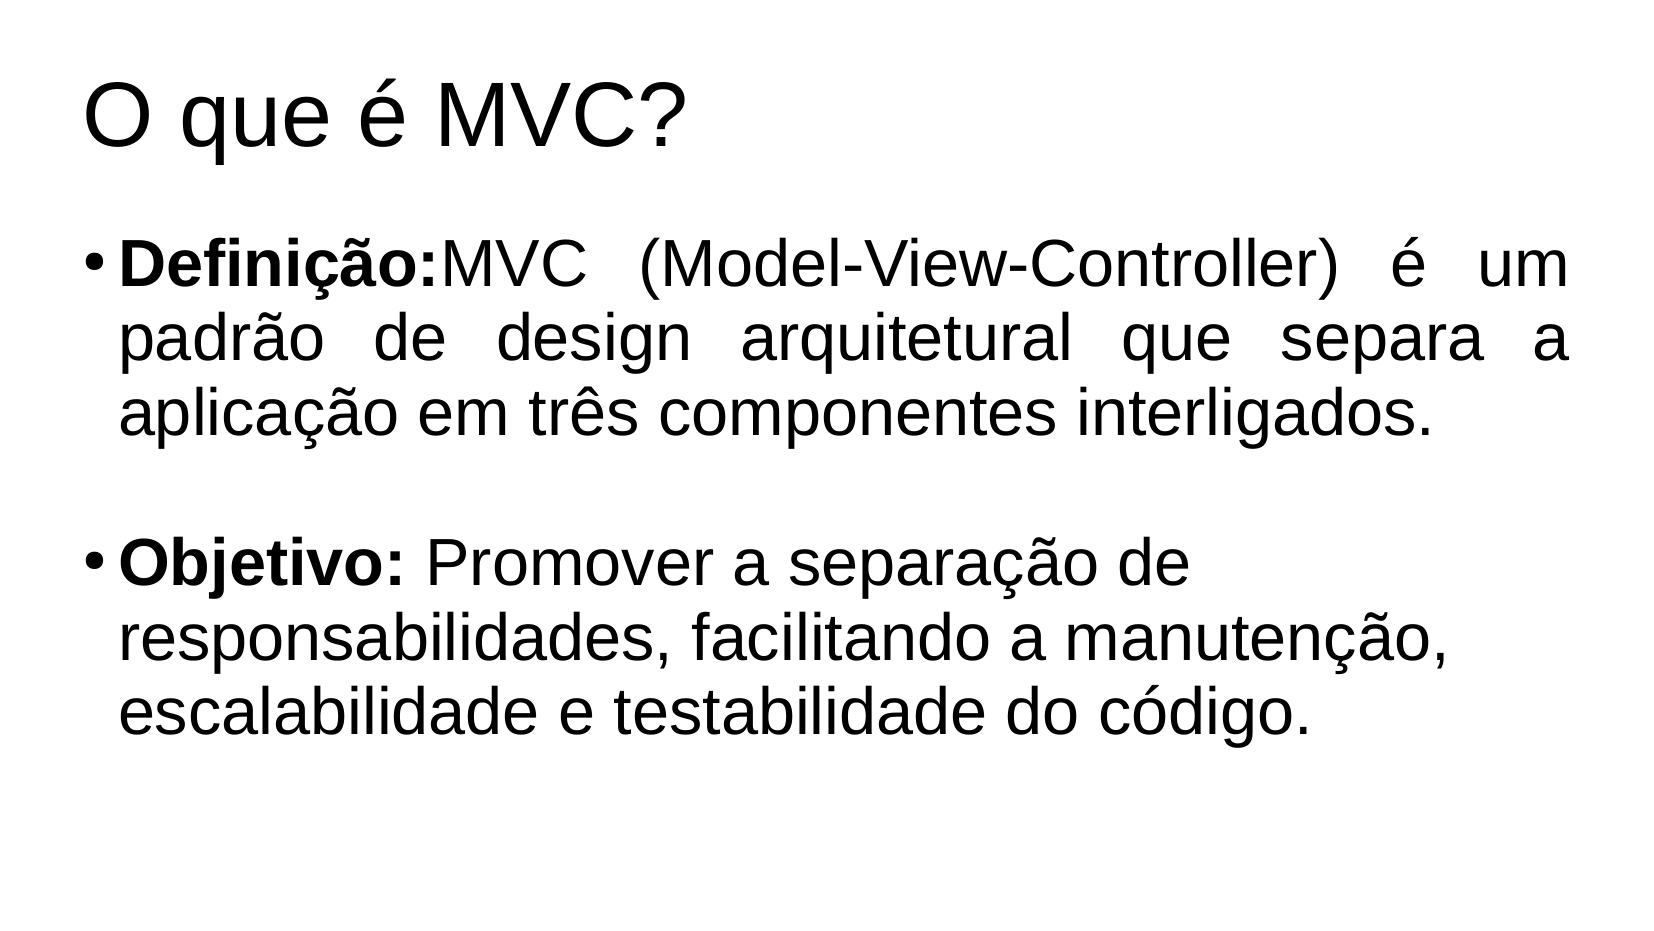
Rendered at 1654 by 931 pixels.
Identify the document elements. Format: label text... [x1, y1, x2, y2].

title O que é MVC? [82, 37, 1571, 193]
subtitle Definição:MVC (Model-View-Controller) é um padrão de design arquitetural que separa a aplicação em três componentes interligados. Objetivo: Promover a separação de responsabilidades, facilitando a manutenção, escalabilidade e testabilidade do código. [82, 217, 1571, 758]
